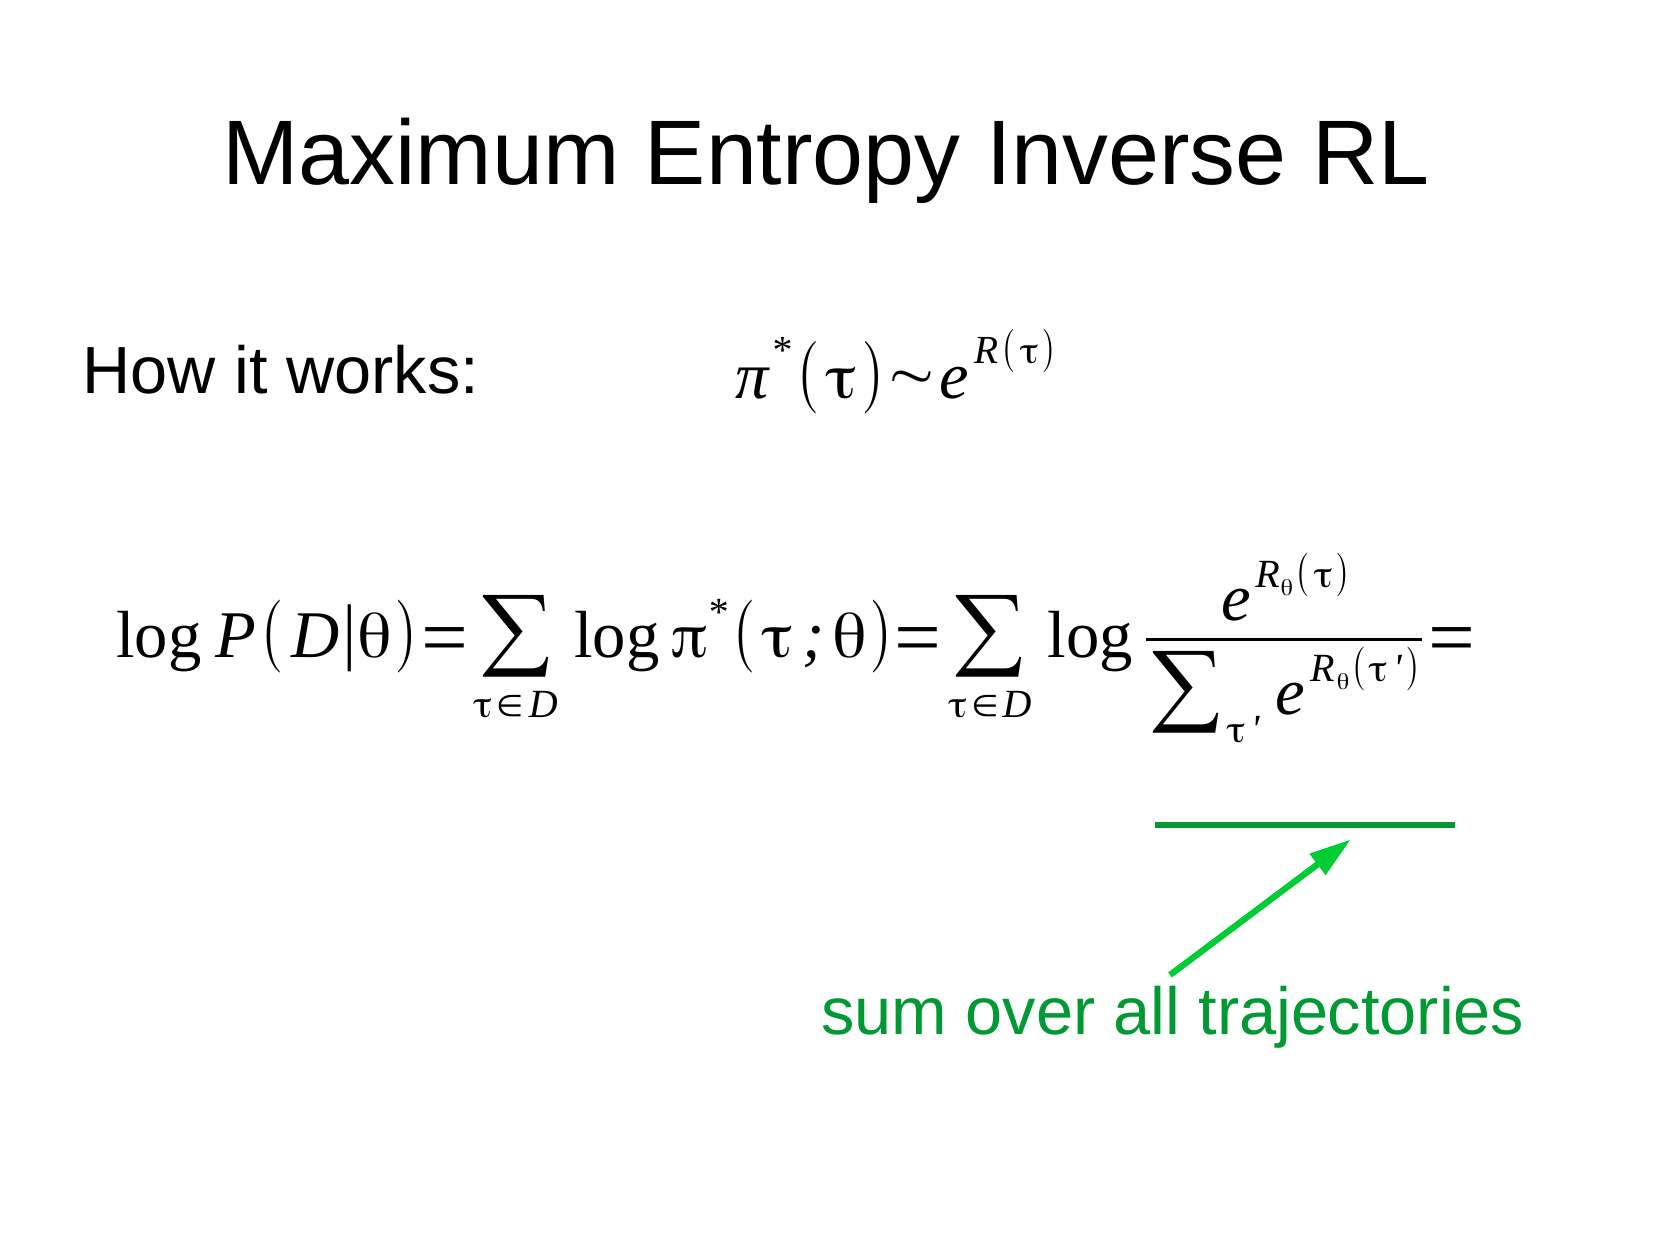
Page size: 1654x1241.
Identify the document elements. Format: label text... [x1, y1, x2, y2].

chart [725, 327, 1061, 417]
subtitle How it works: [82, 290, 1571, 451]
text_box sum over all trajectories [821, 824, 1653, 1199]
chart [108, 550, 1490, 752]
title Maximum Entropy Inverse RL [82, 49, 1571, 257]
